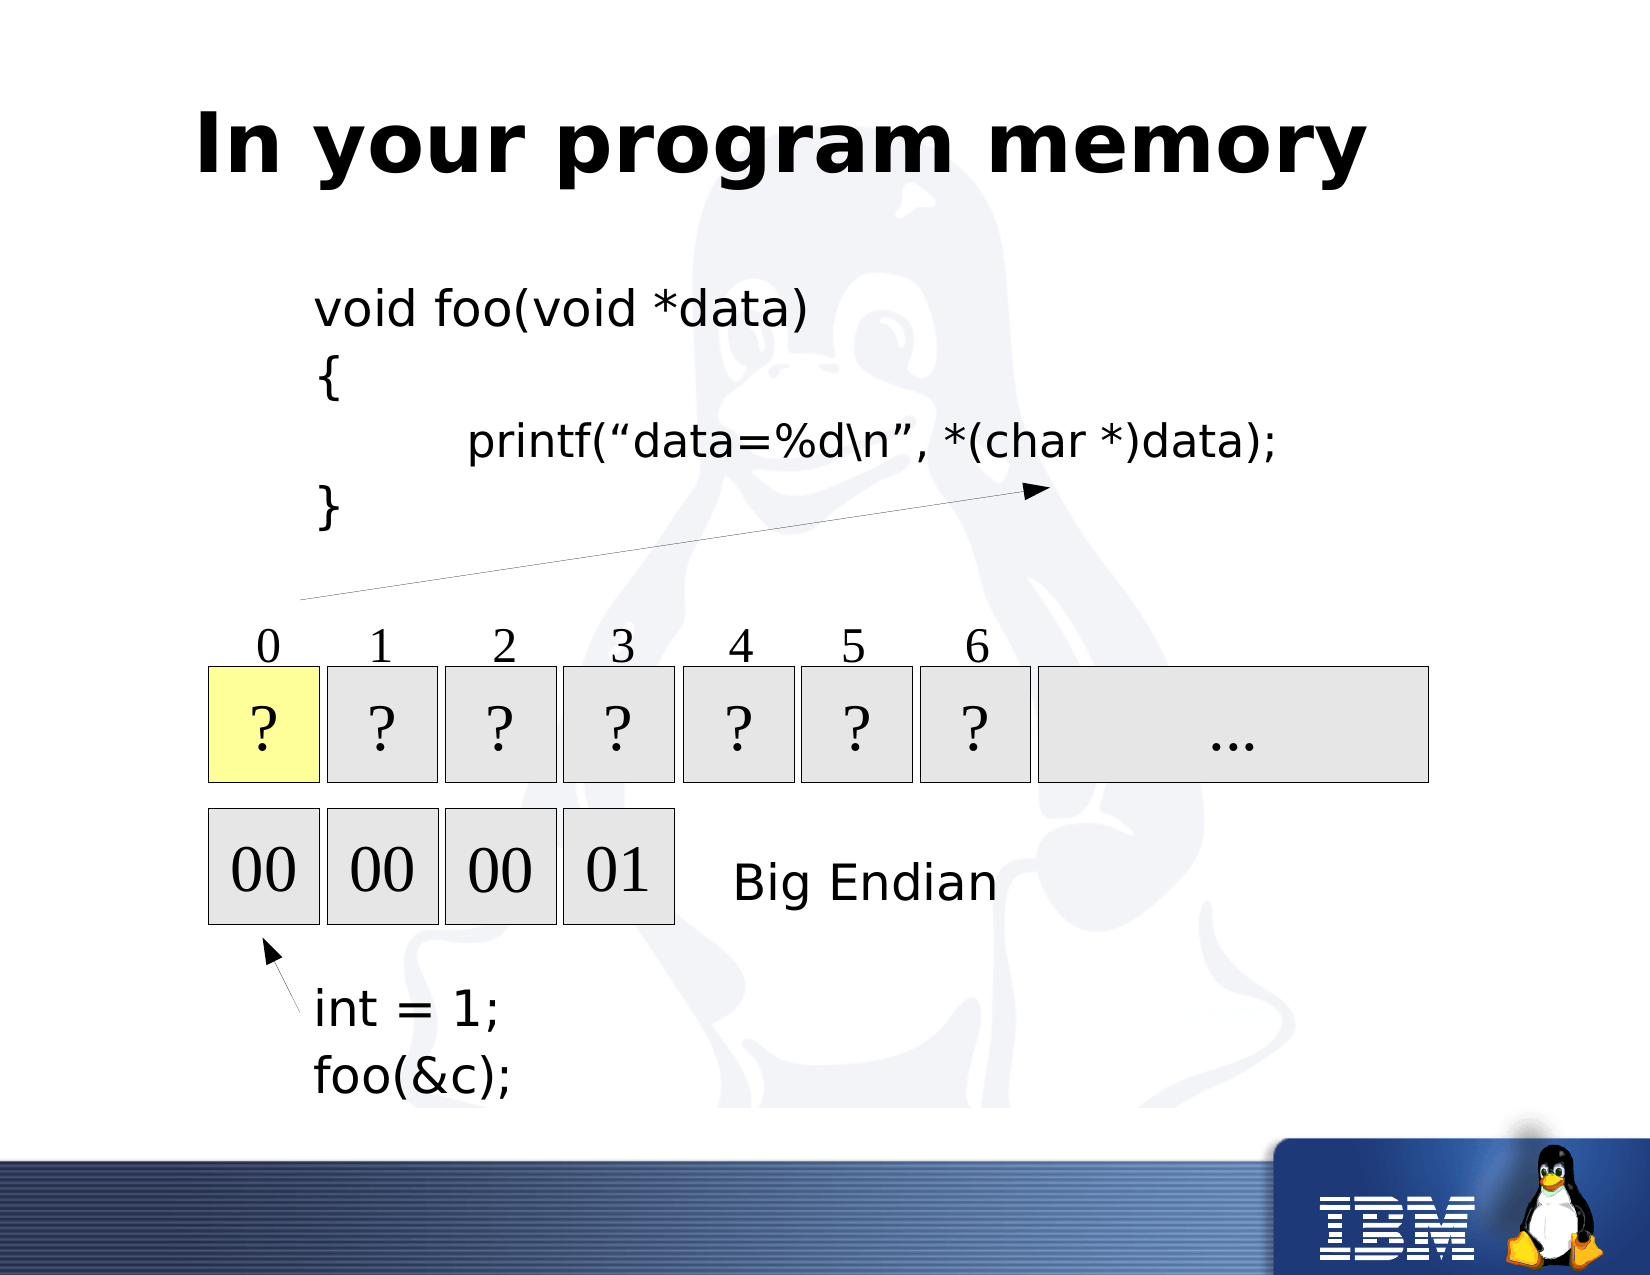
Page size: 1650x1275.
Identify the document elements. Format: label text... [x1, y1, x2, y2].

list void foo(void *data) { printf(“data=%d\n”, *(char *)data); } int = 1; foo(&c); [76, 279, 1457, 1171]
title In your program memory [76, 76, 1457, 211]
text_box ? [327, 666, 438, 783]
text_box 3 [610, 613, 636, 666]
text_box ? [801, 666, 913, 783]
text_box 00 [327, 808, 439, 925]
text_box 6 [964, 613, 990, 666]
text_box 1 [368, 613, 394, 666]
text_box ? [445, 666, 557, 783]
text_box ? [208, 666, 320, 783]
text_box 4 [728, 613, 754, 666]
text_box 00 [208, 808, 320, 925]
text_box ... [1038, 666, 1429, 783]
text_box ? [920, 666, 1031, 783]
text_box ? [683, 666, 795, 783]
text_box Big Endian [732, 848, 1000, 908]
text_box 5 [840, 613, 866, 666]
text_box 2 [492, 613, 518, 666]
text_box 0 [256, 613, 282, 666]
text_box ? [563, 666, 675, 783]
text_box 01 [563, 808, 675, 925]
text_box 00 [445, 808, 557, 925]
